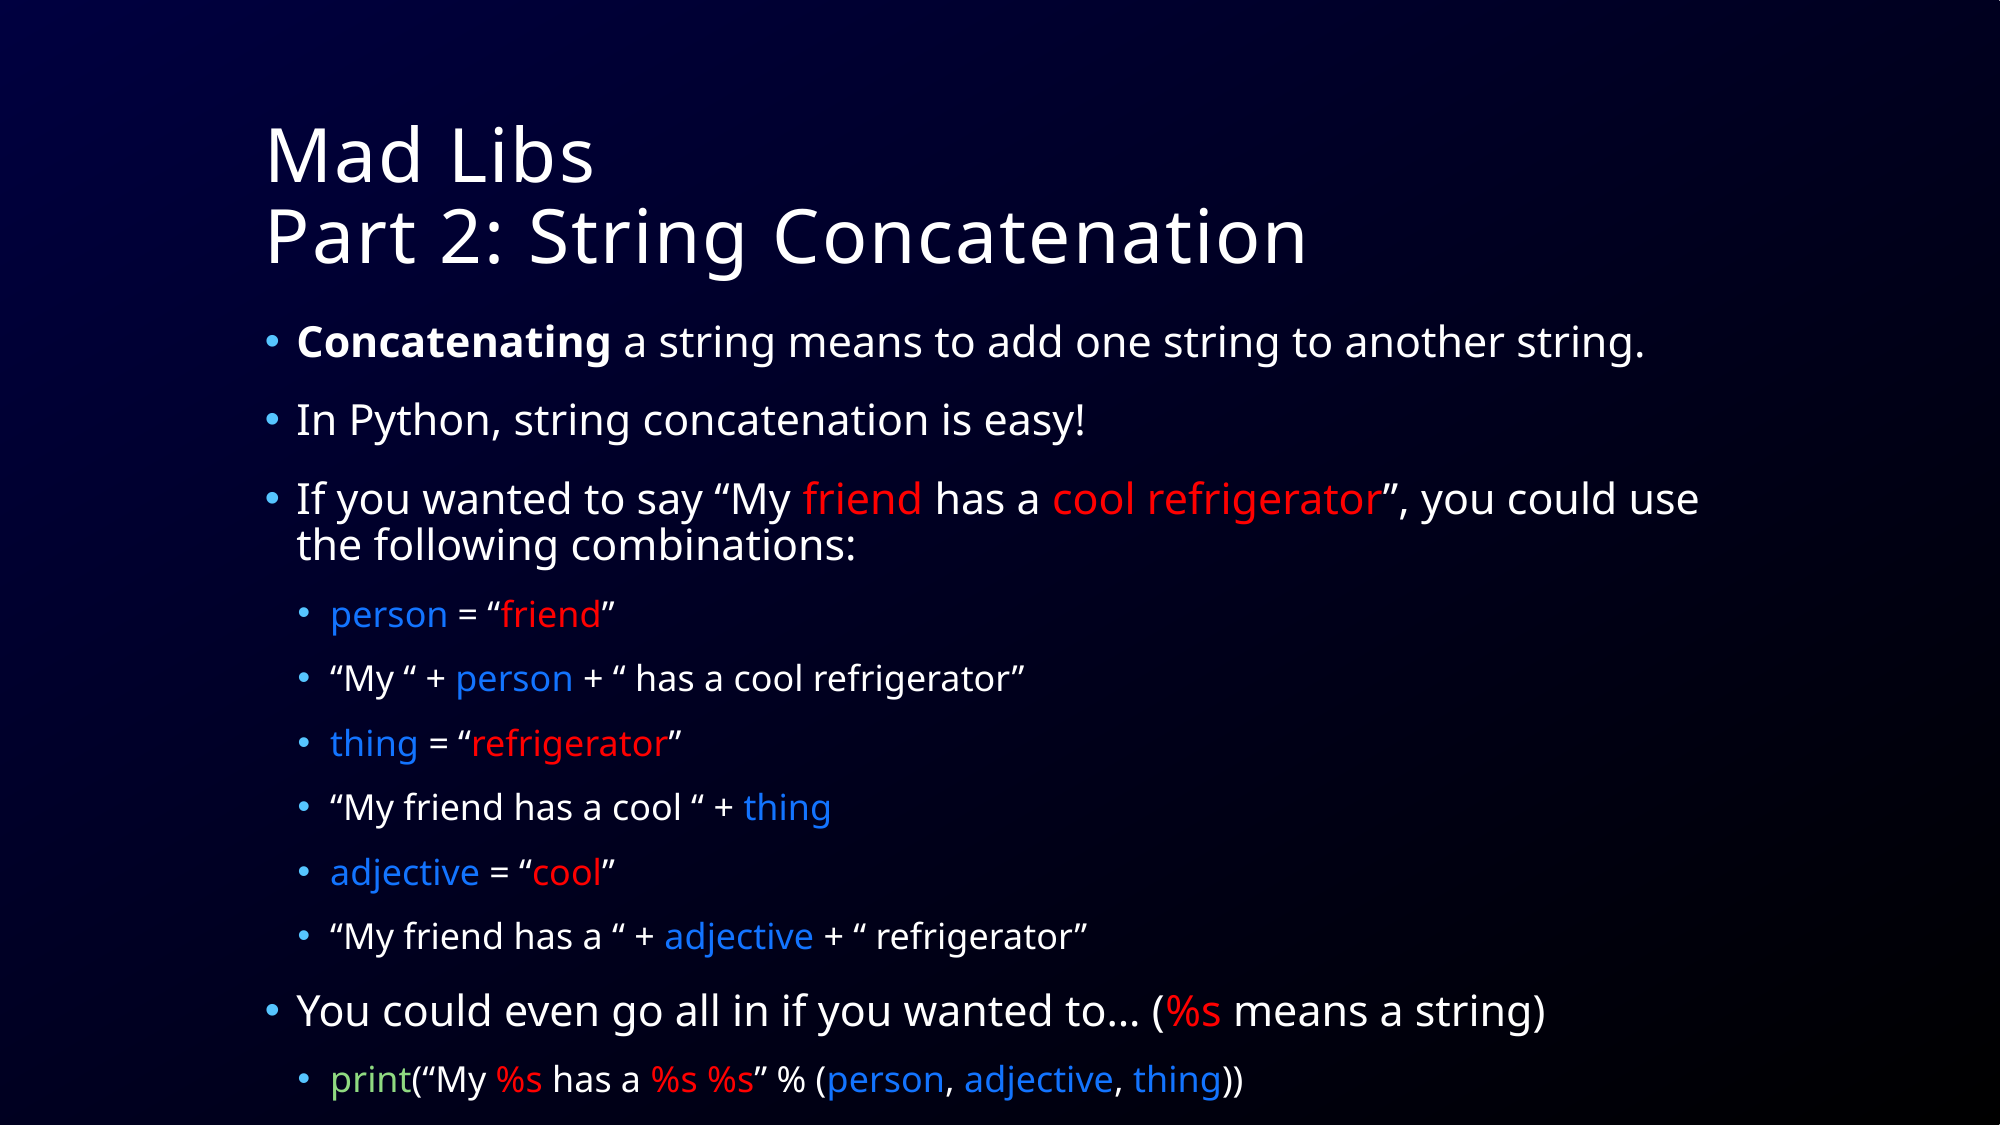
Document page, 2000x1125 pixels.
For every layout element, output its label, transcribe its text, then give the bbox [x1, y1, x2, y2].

list Concatenating a string means to add one string to another string. In Python, string concatenation is easy! If you wanted to say “My friend has a cool refrigerator”, you could use the following combinations: person = “friend” “My “ + person + “ has a cool refrigerator” thing = “refrigerator” “My friend has a cool “ + thing adjective = “cool” “My friend has a “ + adjective + “ refrigerator” You could even go all in if you wanted to… (%s means a string) print(“My %s has a %s %s” % (person, adjective, thing)) [249, 312, 1749, 1113]
title Mad Libs Part 2: String Concatenation [249, 62, 1750, 288]
